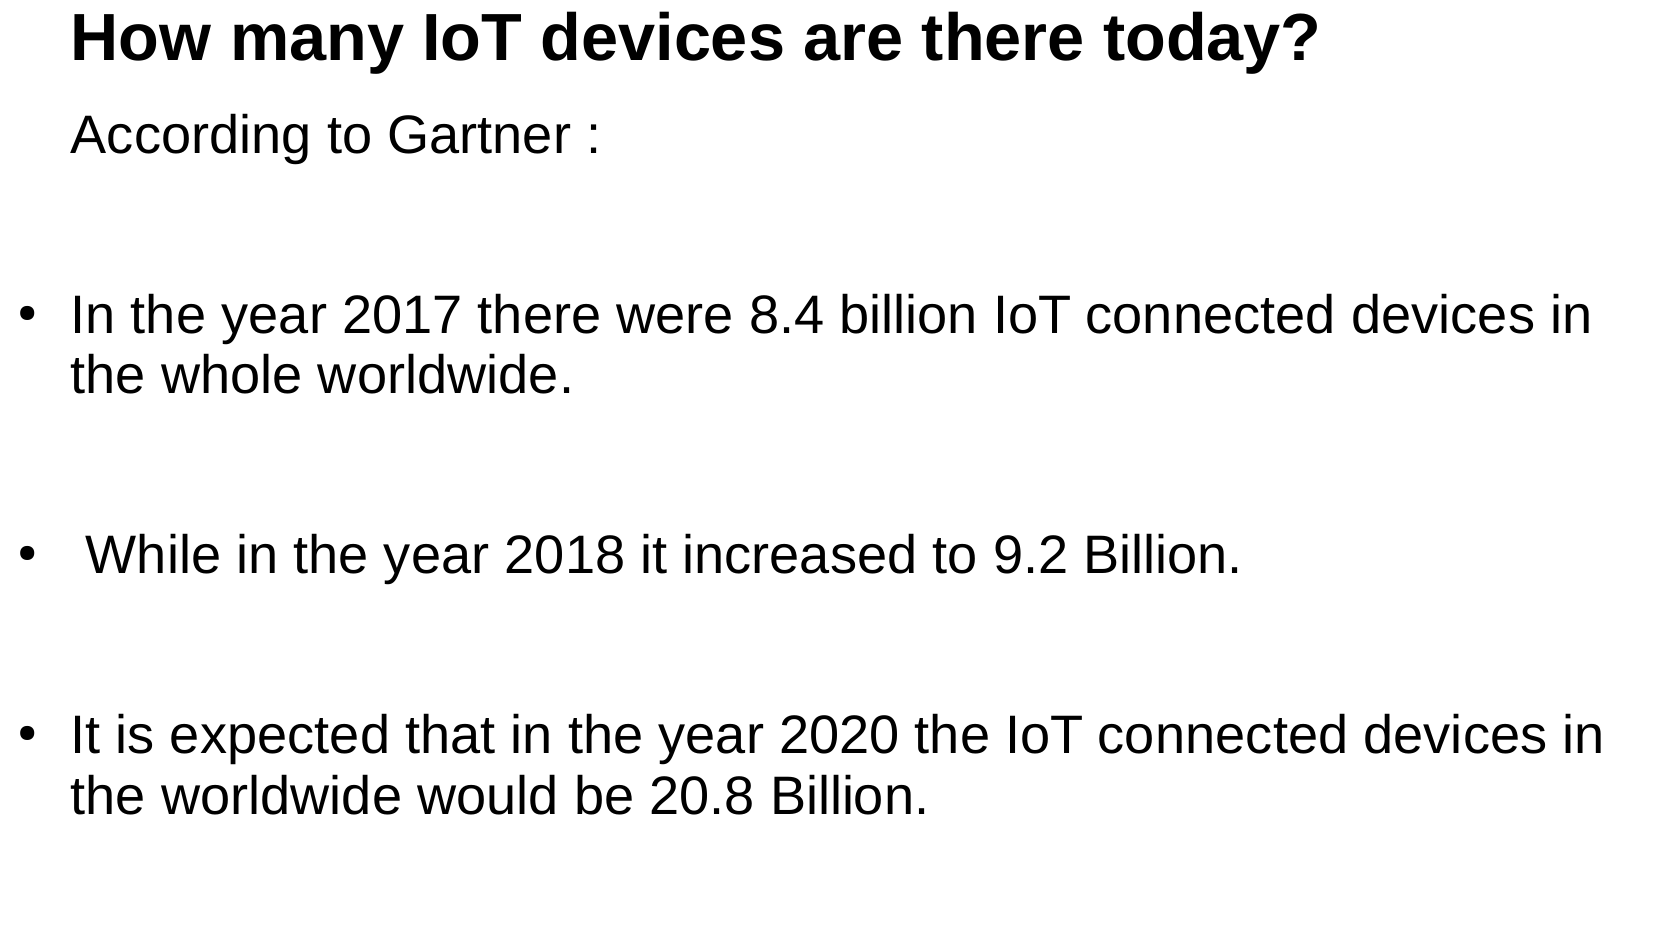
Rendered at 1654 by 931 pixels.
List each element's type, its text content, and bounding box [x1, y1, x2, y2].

list How many IoT devices are there today? According to Gartner : In the year 2017 there were 8.4 billion IoT connected devices in the whole worldwide. While in the year 2018 it increased to 9.2 Billion. It is expected that in the year 2020 the IoT connected devices in the worldwide would be 20.8 Billion. [0, 0, 1654, 931]
